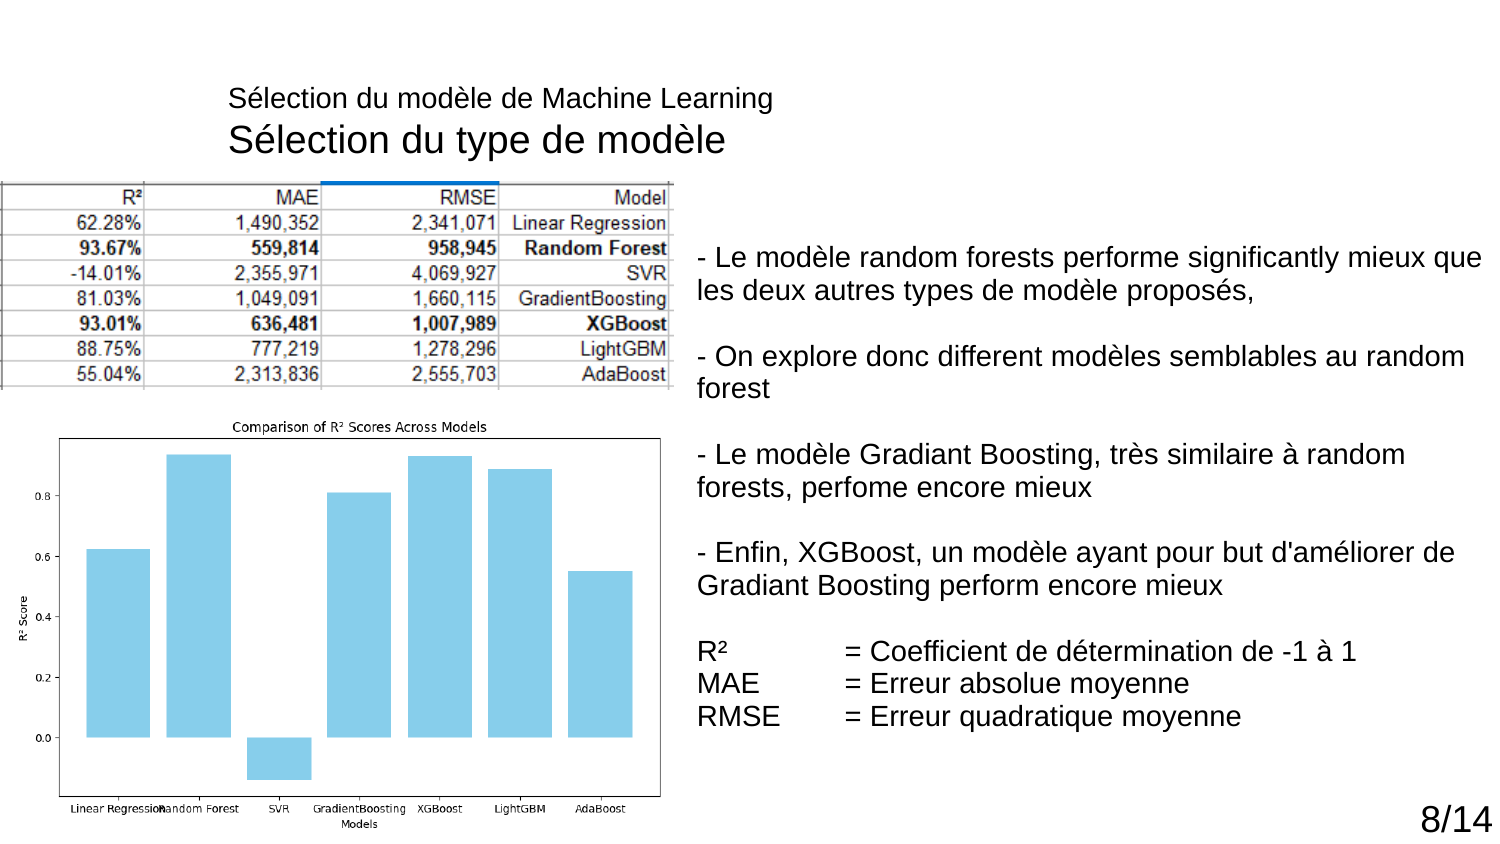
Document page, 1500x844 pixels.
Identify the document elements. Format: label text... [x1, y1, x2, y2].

text_box 8/14 [1405, 791, 1500, 844]
picture [11, 413, 667, 837]
title - Le modèle random forests performe significantly mieux que les deux autres types de modèle proposés, - On explore donc different modèles semblables au random forest - Le modèle Gradiant Boosting, très similaire à random forests, perfome encore mieux - Enfin, XGBoost, un modèle ayant pour but d'améliorer de Gradiant Boosting perform encore mieux R² = Coefficient de détermination de -1 à 1 MAE = Erreur absolue moyenne RMSE = Erreur quadratique moyenne [661, 236, 1485, 804]
title Sélection du modèle de Machine Learning Sélection du type de modèle [212, 64, 1368, 215]
picture [0, 181, 674, 390]
